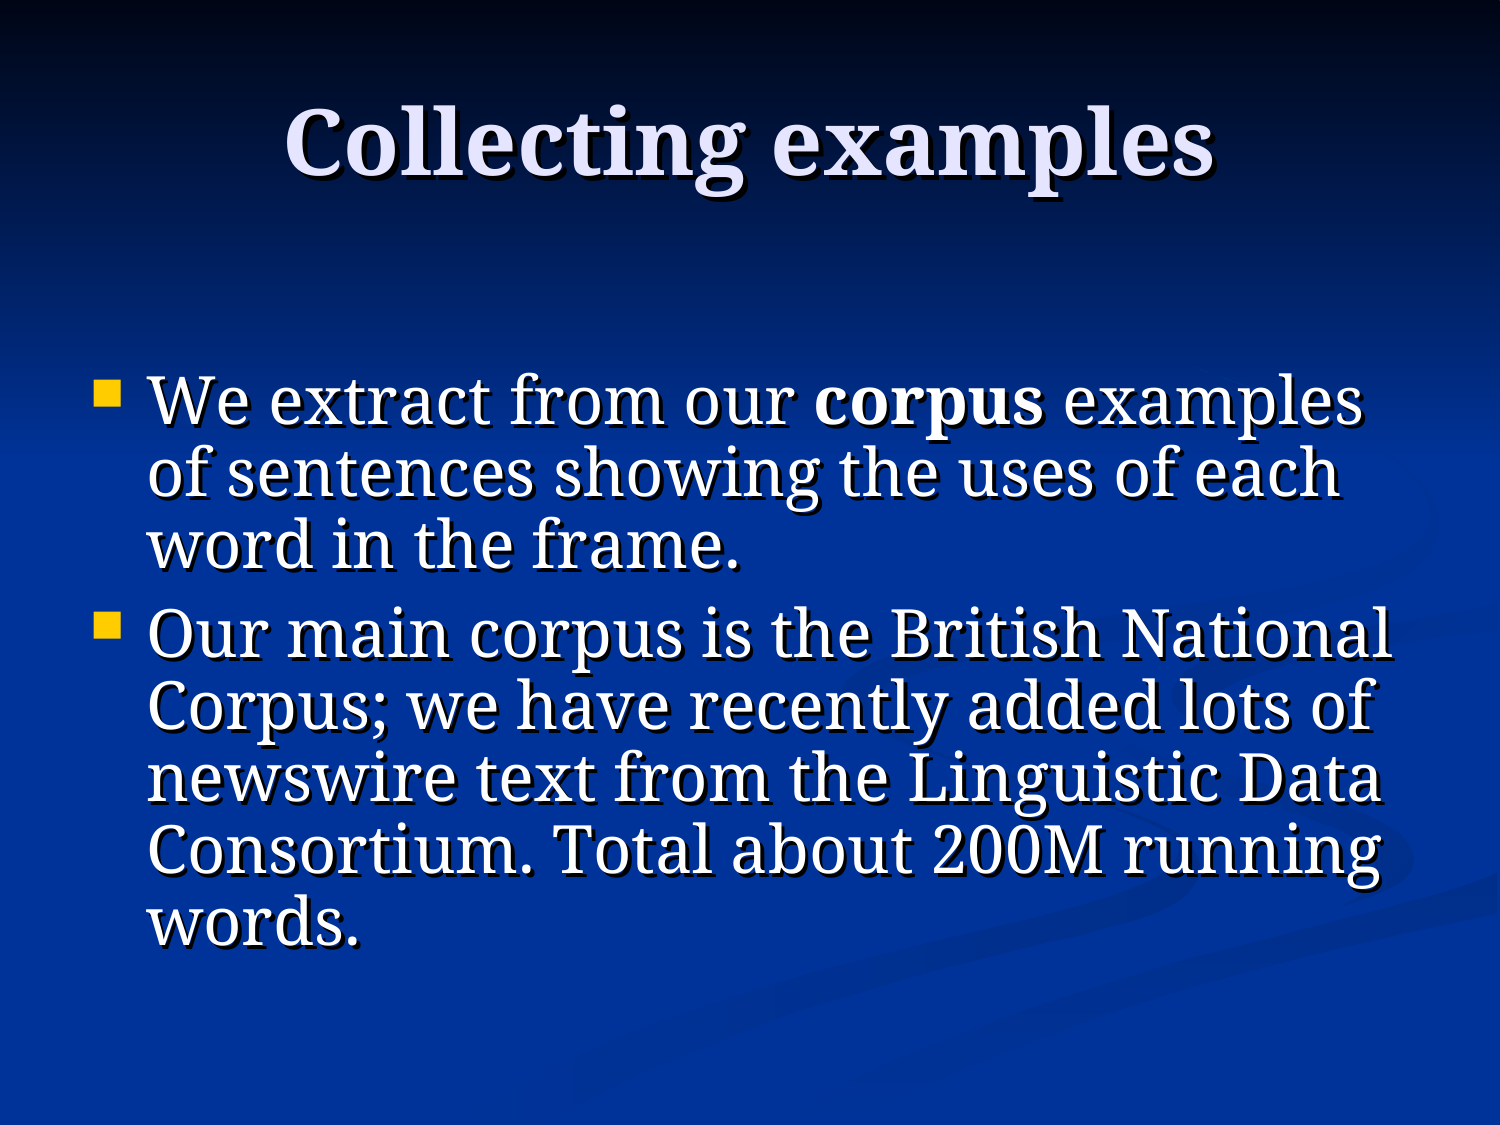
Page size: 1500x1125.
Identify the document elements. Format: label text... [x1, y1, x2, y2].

list We extract from our corpus examples of sentences showing the uses of each word in the frame. Our main corpus is the British National Corpus; we have recently added lots of newswire text from the Linguistic Data Consortium. Total about 200M running words. [75, 262, 1426, 1001]
title Collecting examples [75, 45, 1426, 233]
